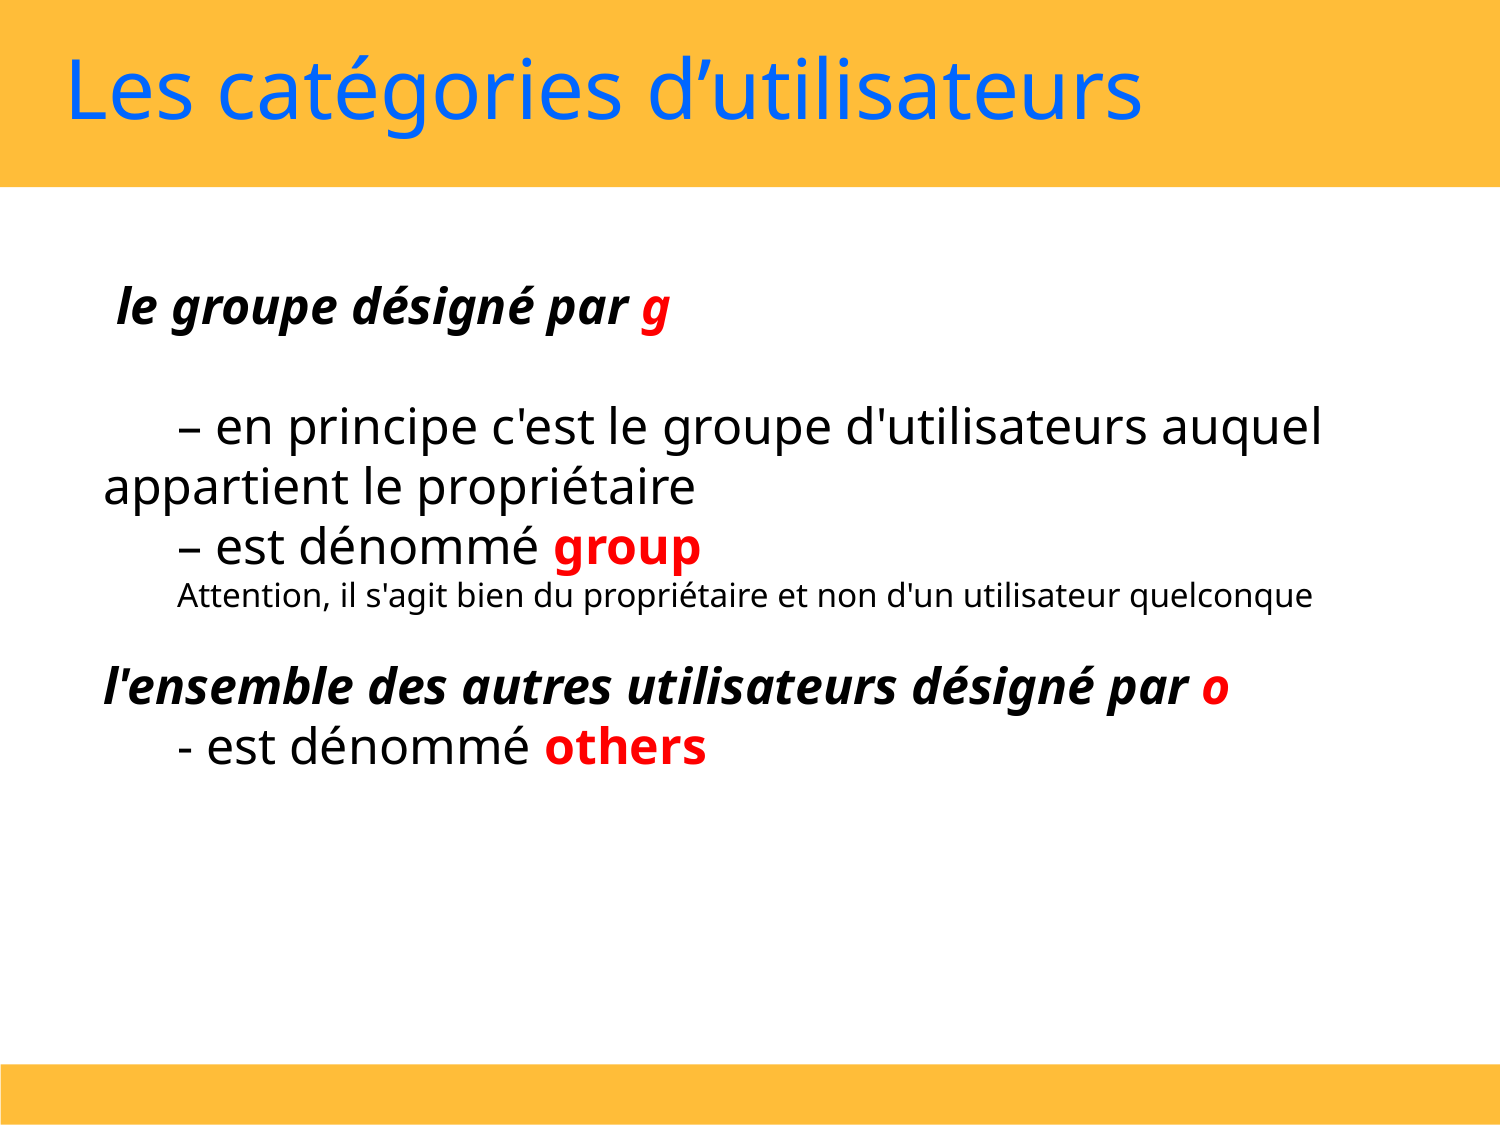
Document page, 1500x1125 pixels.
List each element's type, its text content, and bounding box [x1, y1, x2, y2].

text_box le groupe désigné par g – en principe c'est le groupe d'utilisateurs auquel appartient le propriétaire – est dénommé group Attention, il s'agit bien du propriétaire et non d'un utilisateur quelconque l'ensemble des autres utilisateurs désigné par o - est dénommé others [88, 267, 1364, 962]
text_box Les catégories d’utilisateurs [49, 24, 1450, 148]
